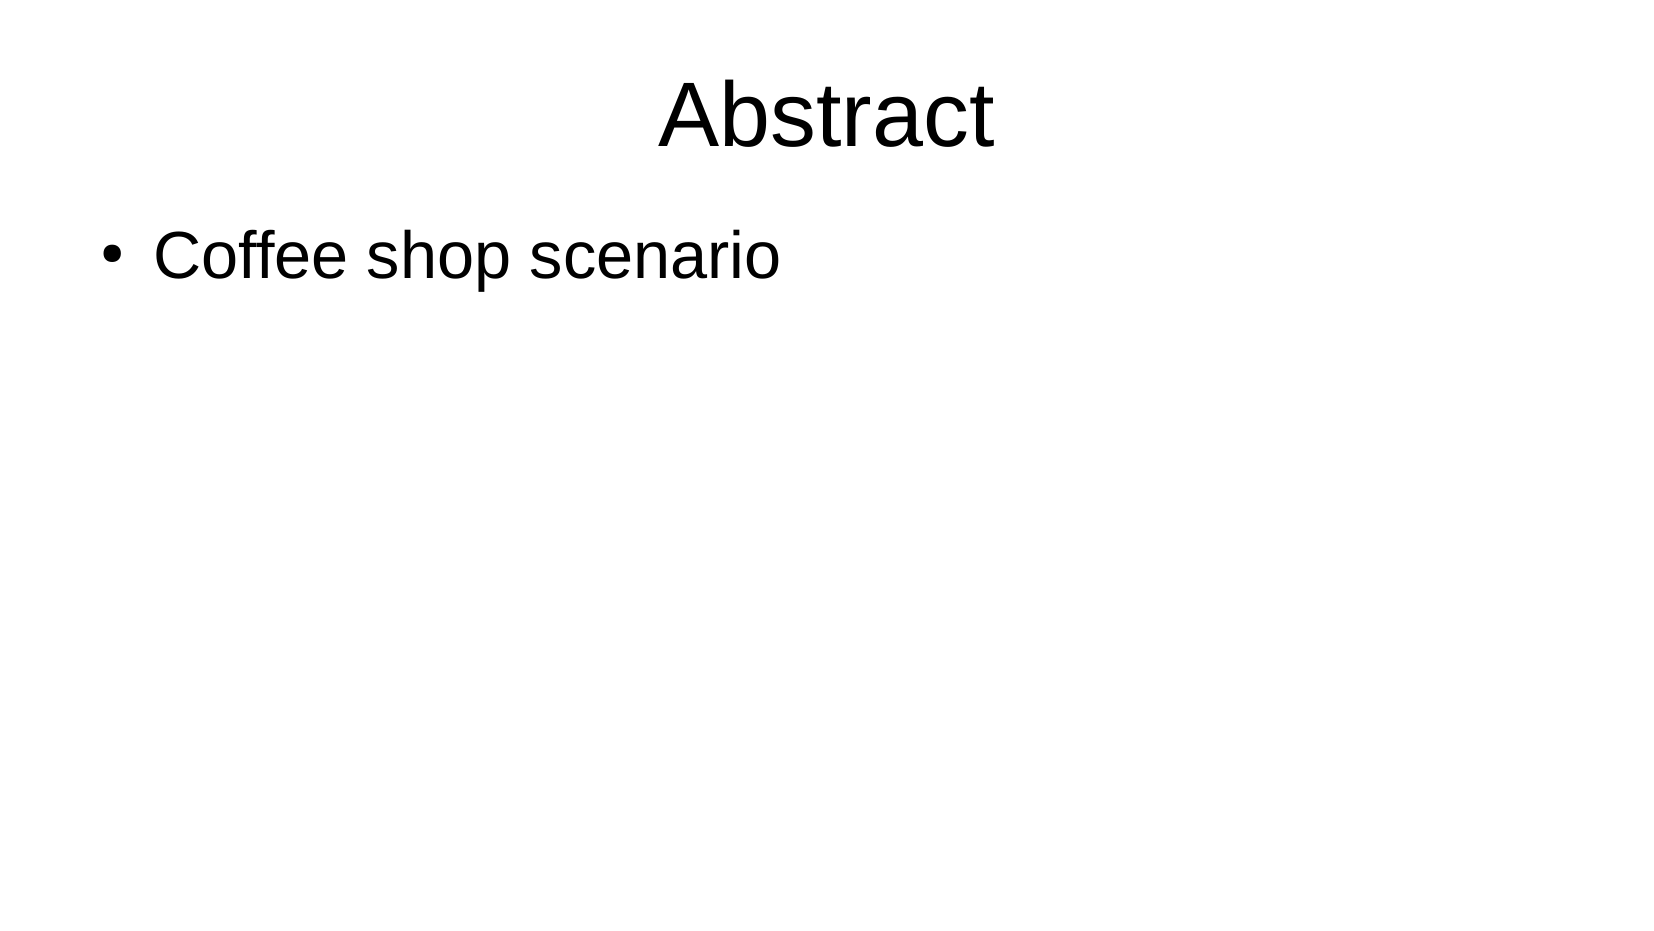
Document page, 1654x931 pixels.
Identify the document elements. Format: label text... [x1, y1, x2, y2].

list Coffee shop scenario [82, 217, 1571, 758]
title Abstract [82, 37, 1571, 193]
